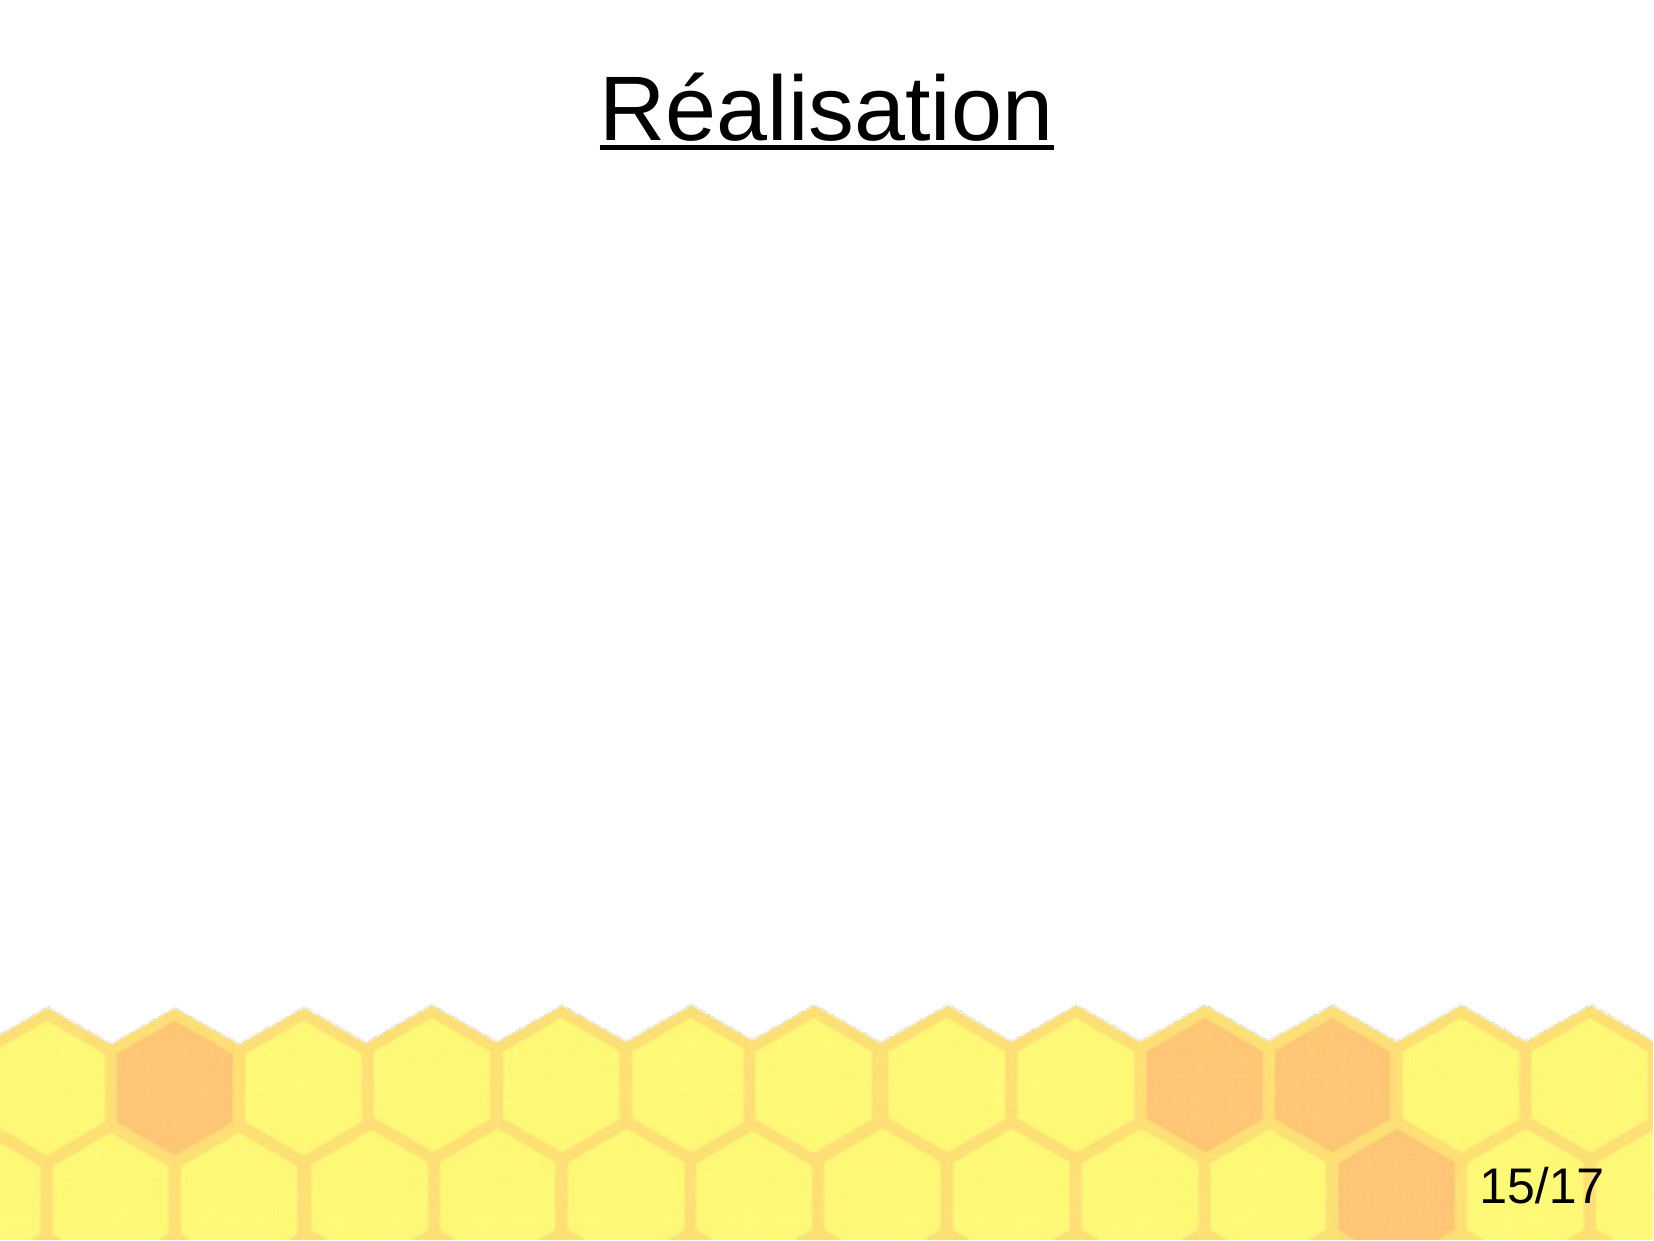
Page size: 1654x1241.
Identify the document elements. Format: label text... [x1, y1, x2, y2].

text_box Réalisation [82, 0, 1571, 207]
picture [0, 1001, 1653, 1240]
text_box <numéro>/17 [1464, 1146, 1630, 1217]
